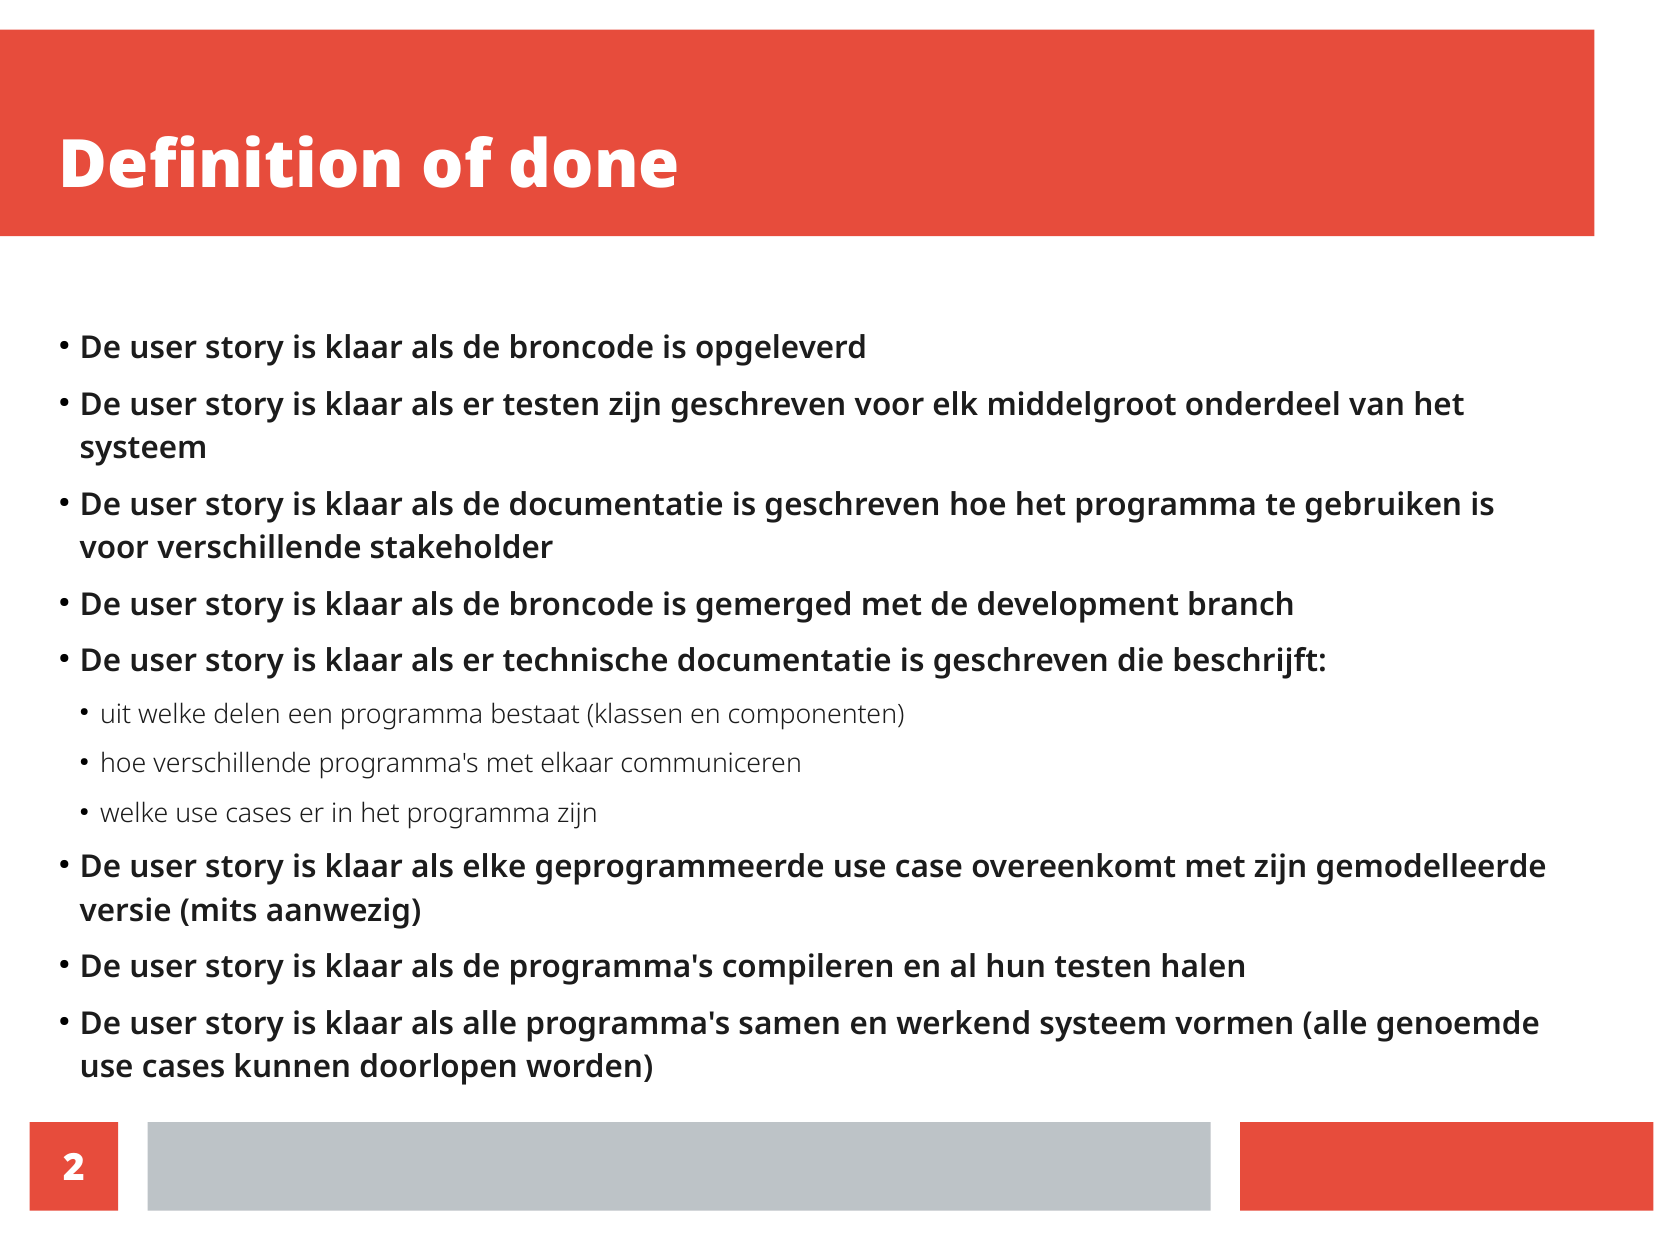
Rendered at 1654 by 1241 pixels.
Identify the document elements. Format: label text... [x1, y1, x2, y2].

title Definition of done [59, 59, 1595, 207]
list De user story is klaar als de broncode is opgeleverd De user story is klaar als er testen zijn geschreven voor elk middelgroot onderdeel van het systeem De user story is klaar als de documentatie is geschreven hoe het programma te gebruiken is voor verschillende stakeholder De user story is klaar als de broncode is gemerged met de development branch De user story is klaar als er technische documentatie is geschreven die beschrijft: uit welke delen een programma bestaat (klassen en componenten) hoe verschillende programma's met elkaar communiceren welke use cases er in het programma zijn De user story is klaar als elke geprogrammeerde use case overeenkomt met zijn gemodelleerde versie (mits aanwezig) De user story is klaar als de programma's compileren en al hun testen halen De user story is klaar als alle programma's samen en werkend systeem vormen (alle genoemde use cases kunnen doorlopen worden) [59, 324, 1565, 1093]
